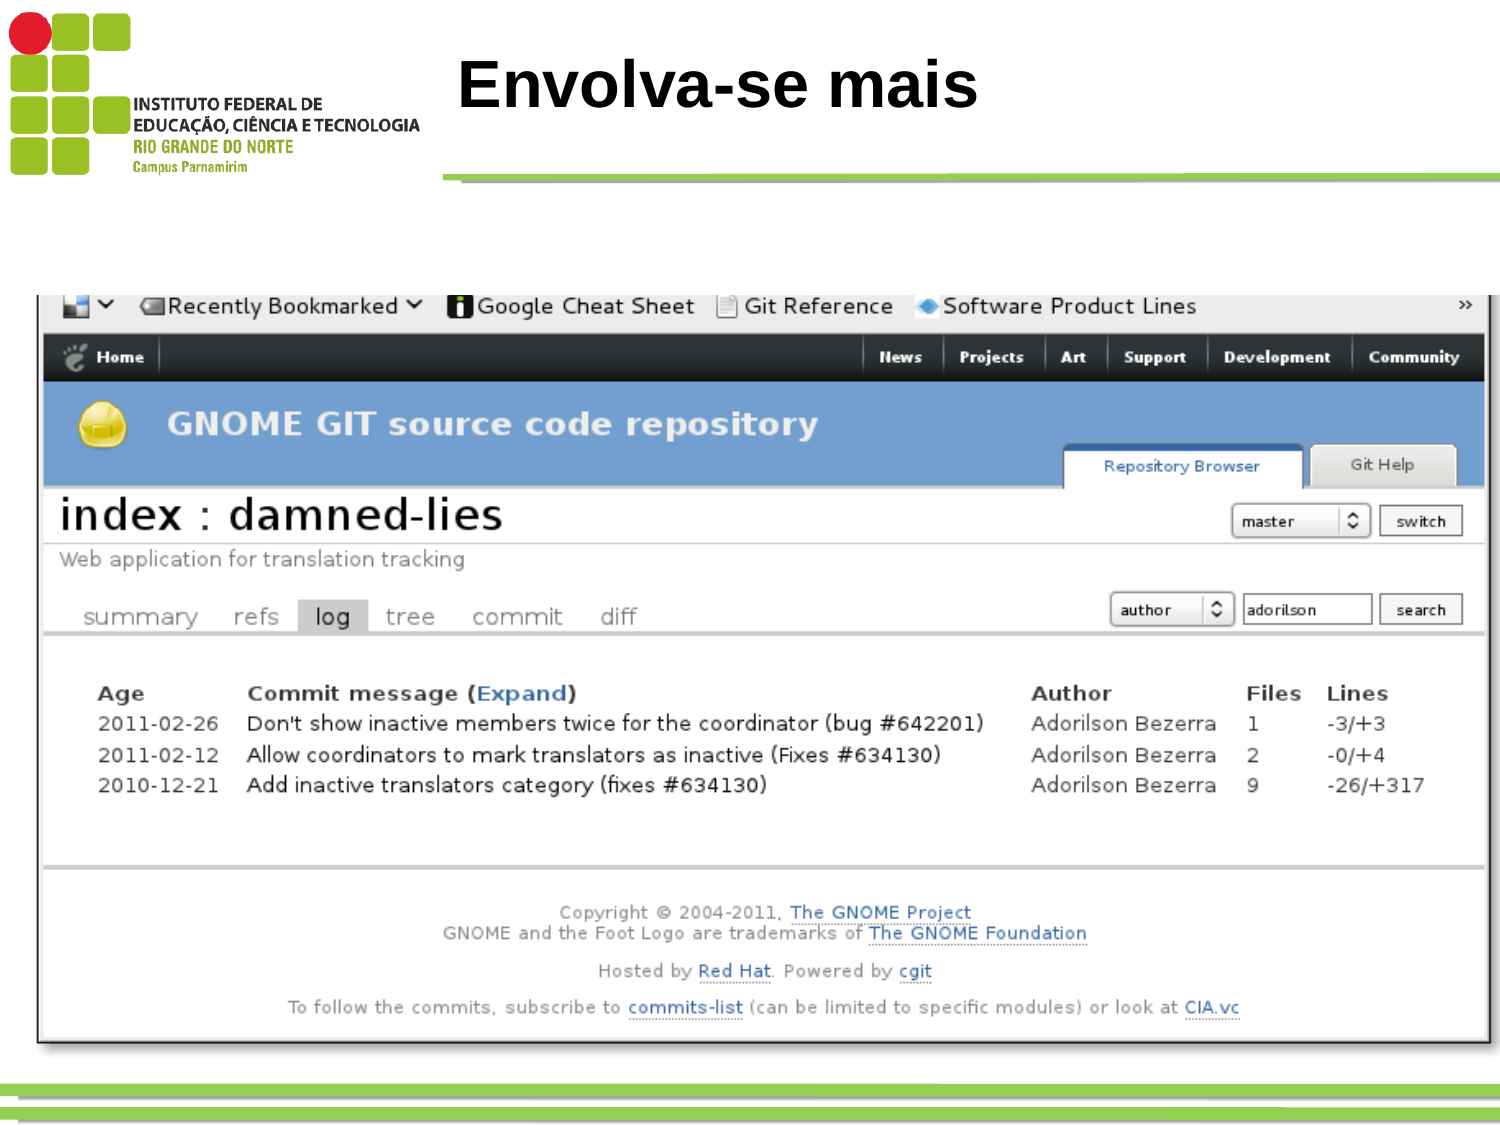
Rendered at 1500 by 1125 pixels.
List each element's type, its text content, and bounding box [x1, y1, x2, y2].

picture [29, 295, 1500, 1058]
picture [5, 2, 430, 182]
title Envolva-se mais [442, 0, 1499, 170]
